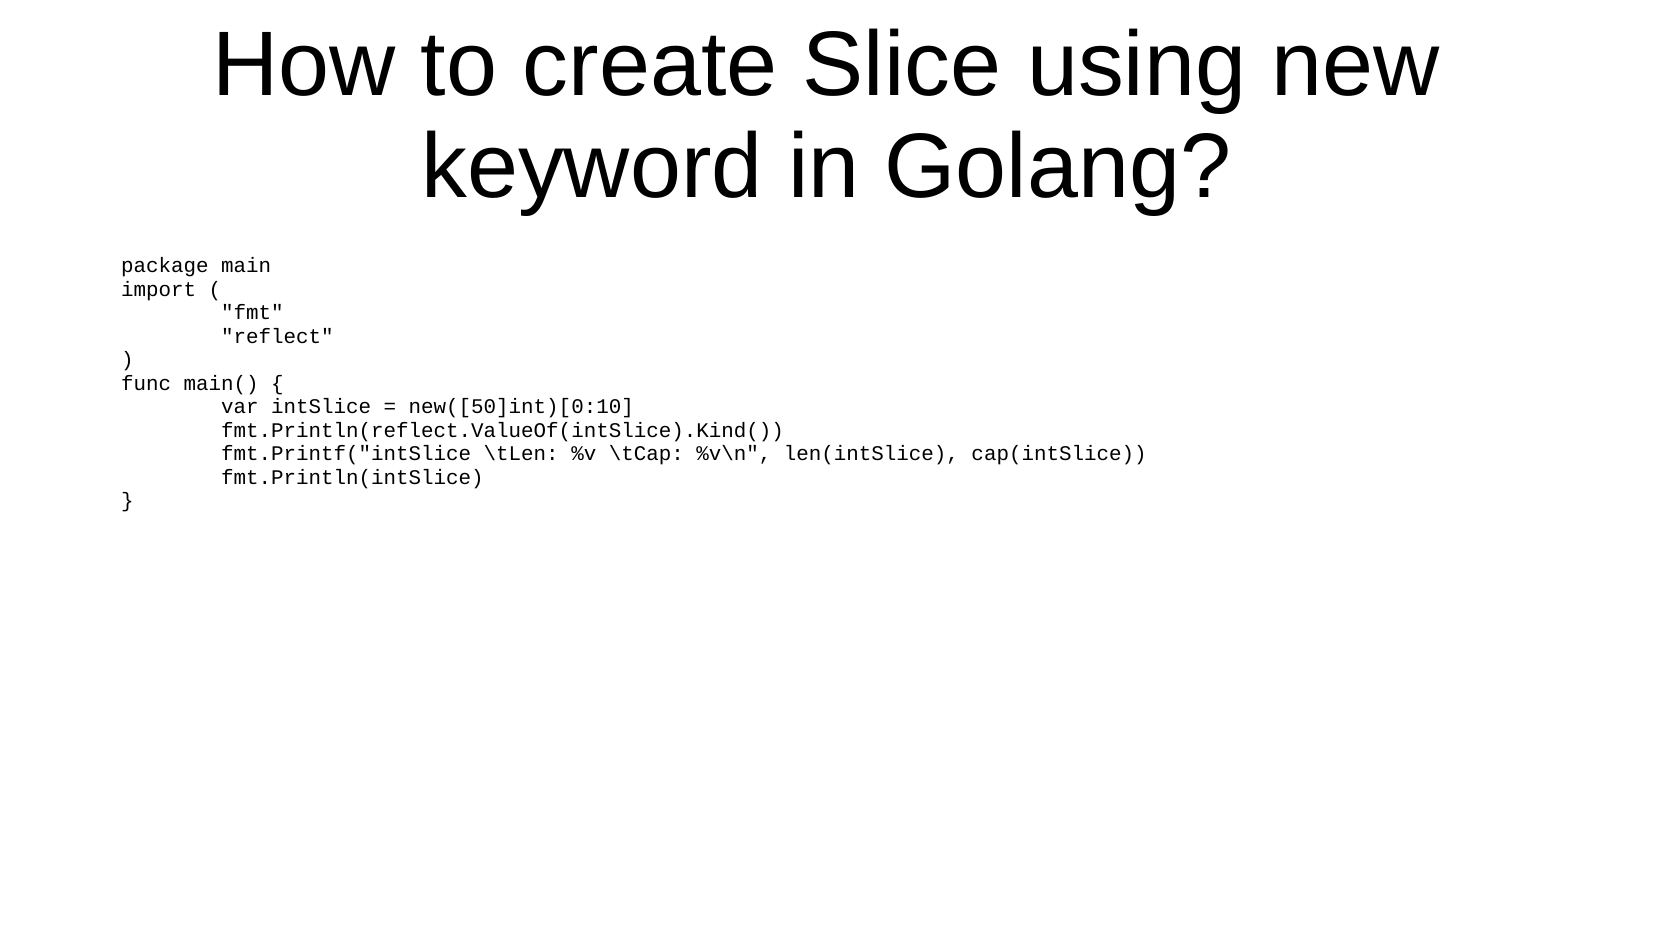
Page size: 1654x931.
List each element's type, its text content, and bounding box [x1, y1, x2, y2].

title How to create Slice using new keyword in Golang? [82, 12, 1571, 218]
text_box package main import ( "fmt" "reflect" ) func main() { var intSlice = new([50]int)[0:10] fmt.Println(reflect.ValueOf(intSlice).Kind()) fmt.Printf("intSlice \tLen: %v \tCap: %v\n", len(intSlice), cap(intSlice)) fmt.Println(intSlice) } [106, 248, 1360, 604]
